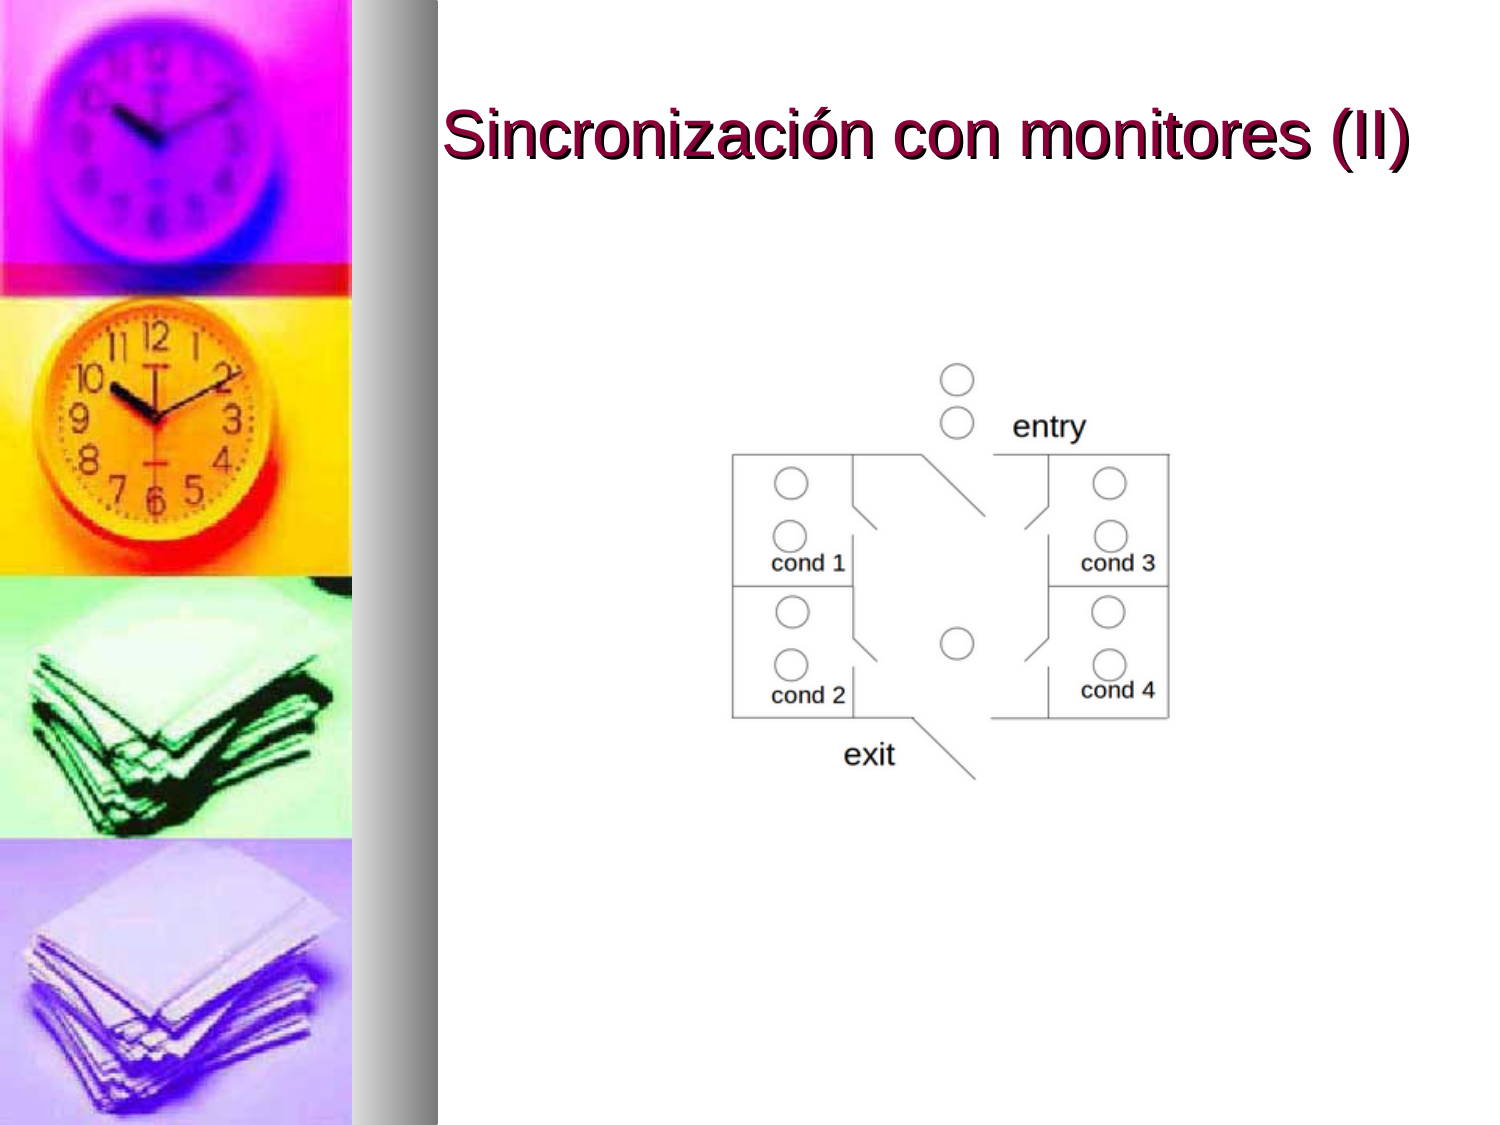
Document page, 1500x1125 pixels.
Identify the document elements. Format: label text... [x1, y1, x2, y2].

title Sincronización con monitores (II) [426, 29, 1477, 230]
list [399, 262, 1450, 1000]
picture [679, 354, 1223, 788]
picture [0, 0, 352, 1125]
